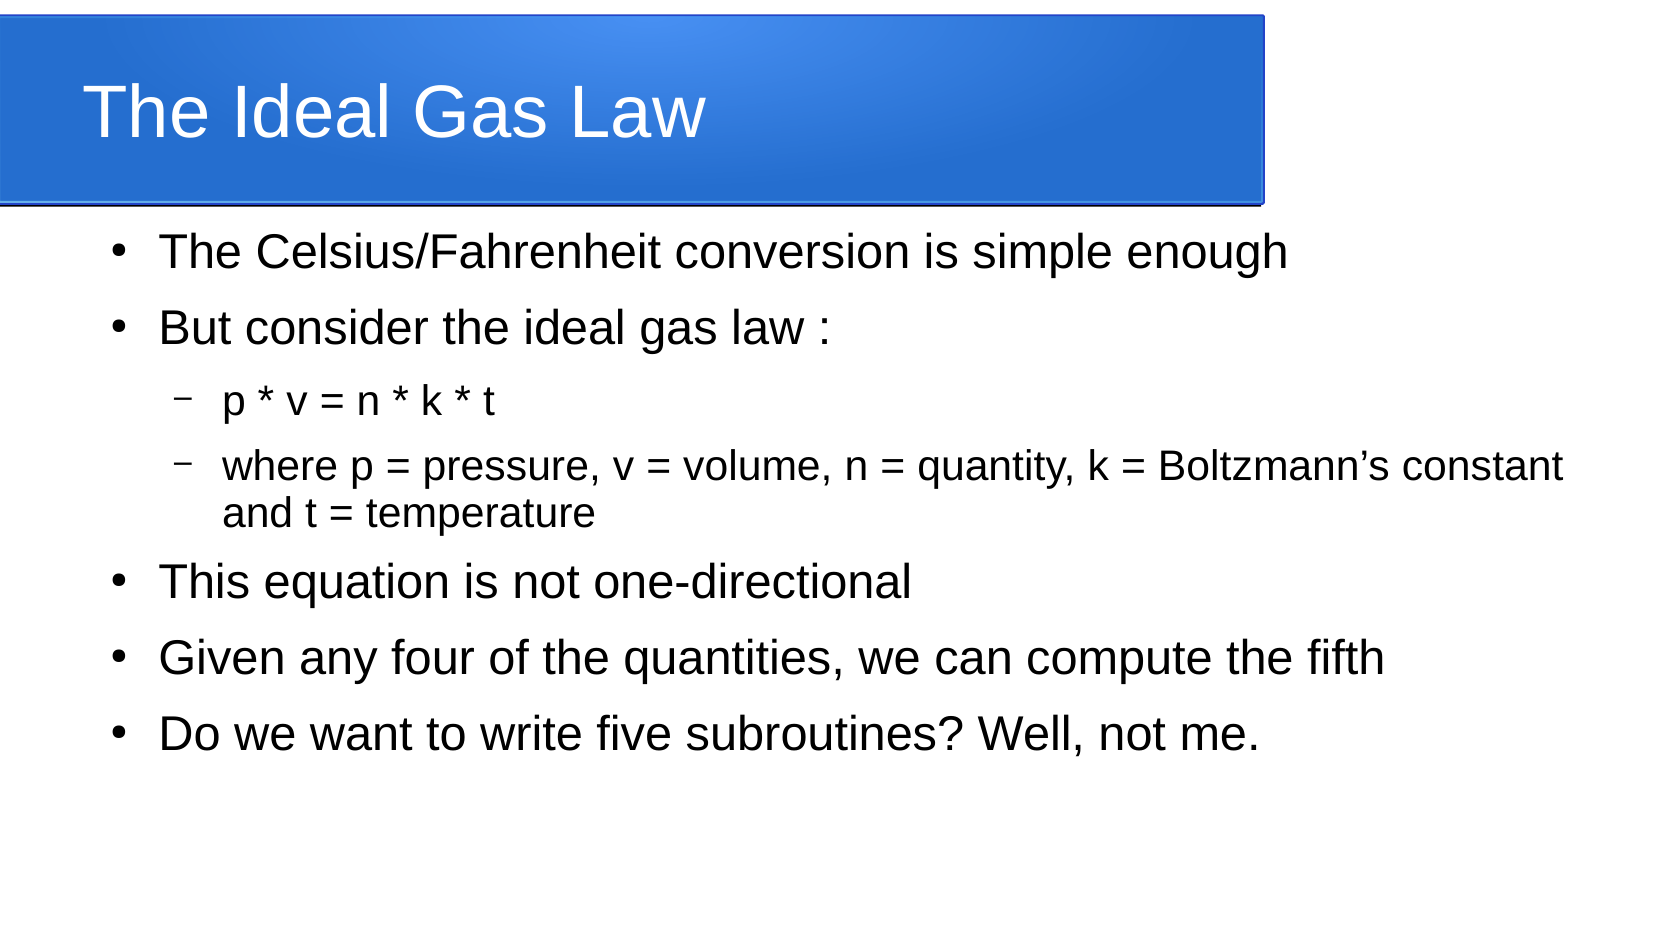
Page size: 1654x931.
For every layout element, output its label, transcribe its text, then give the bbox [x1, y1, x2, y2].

title The Ideal Gas Law [82, 35, 1235, 189]
list The Celsius/Fahrenheit conversion is simple enough But consider the ideal gas law : p * v = n * k * t where p = pressure, v = volume, n = quantity, k = Boltzmann’s constant and t = temperature This equation is not one-directional Given any four of the quantities, we can compute the fifth Do we want to write five subroutines? Well, not me. [94, 224, 1583, 764]
